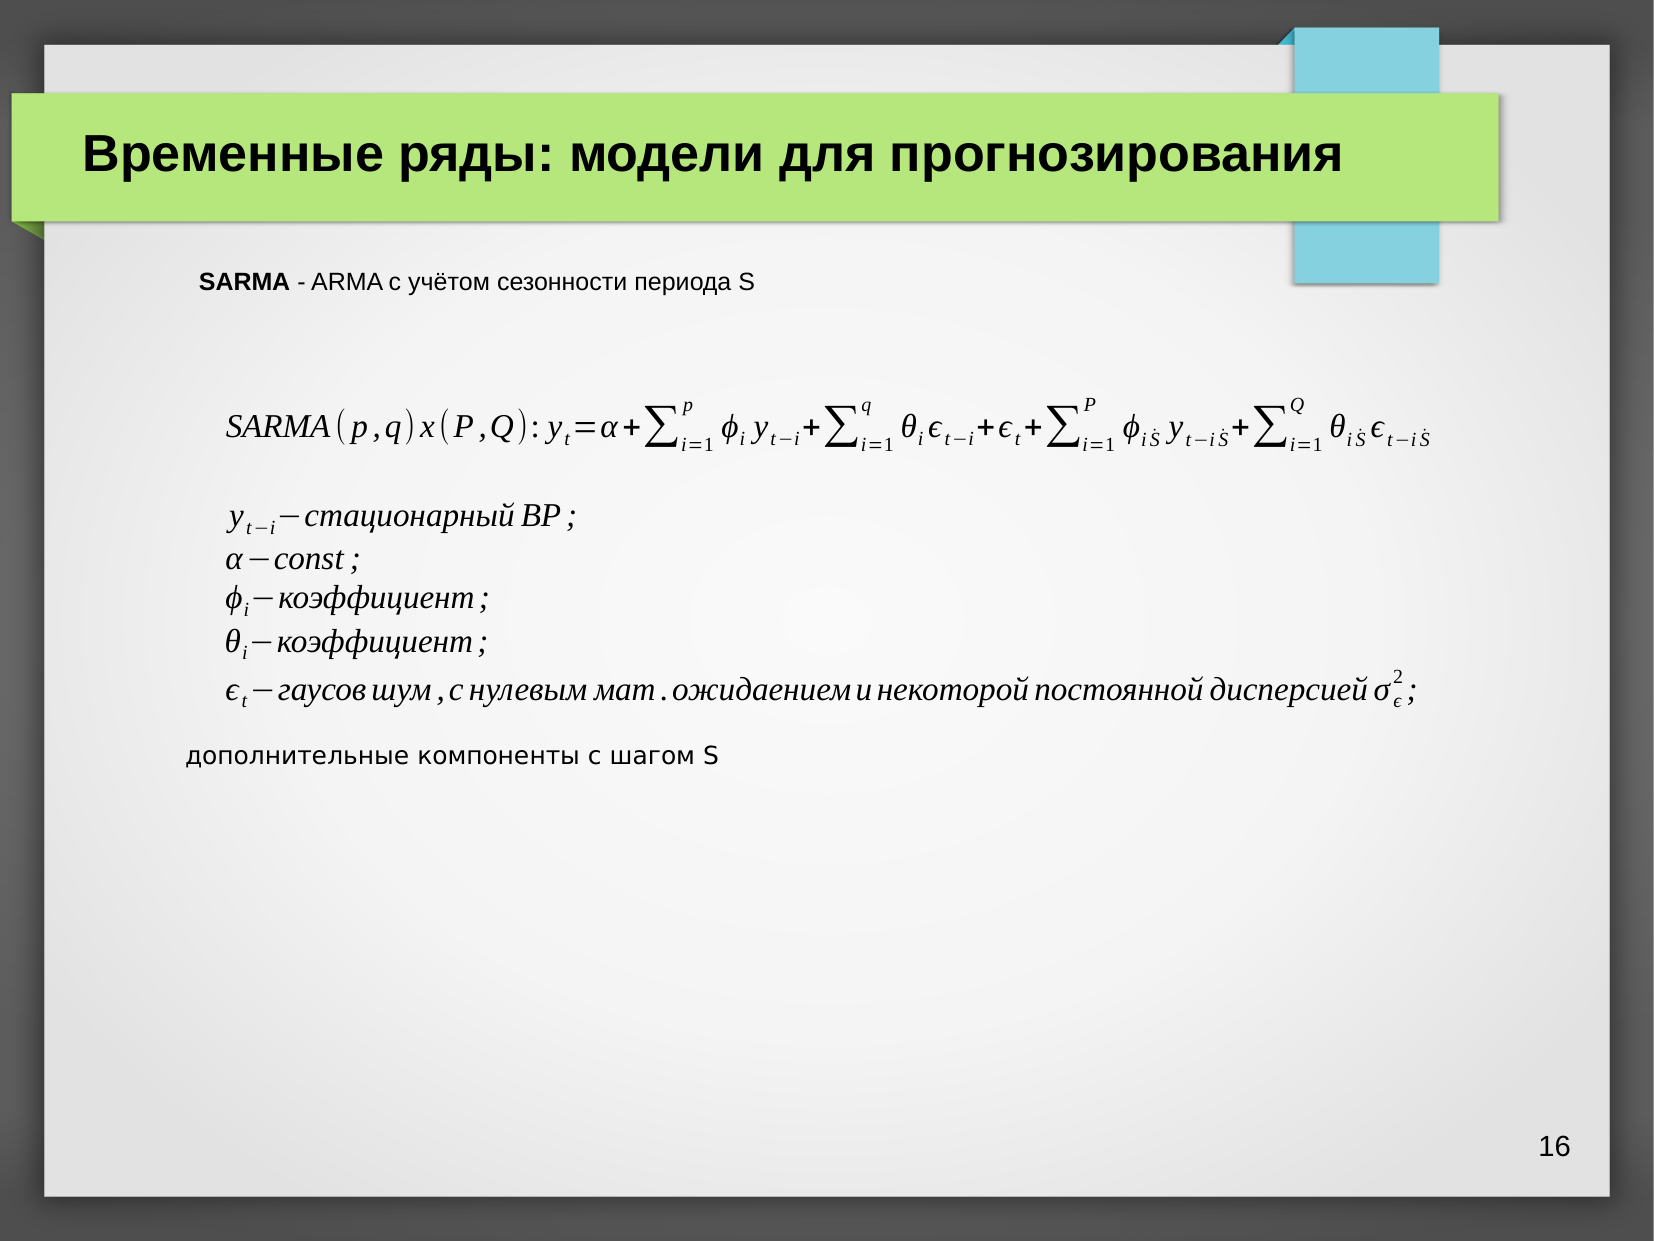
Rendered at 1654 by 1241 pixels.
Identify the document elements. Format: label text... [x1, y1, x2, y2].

title Временные ряды: модели для прогнозирования [82, 94, 1418, 213]
text_box дополнительные компоненты с шагом S [170, 675, 1489, 945]
chart [224, 393, 1431, 675]
text_box SARMA - ARMA c учётом сезонности периода S [184, 259, 1217, 387]
picture [0, 0, 1654, 1241]
